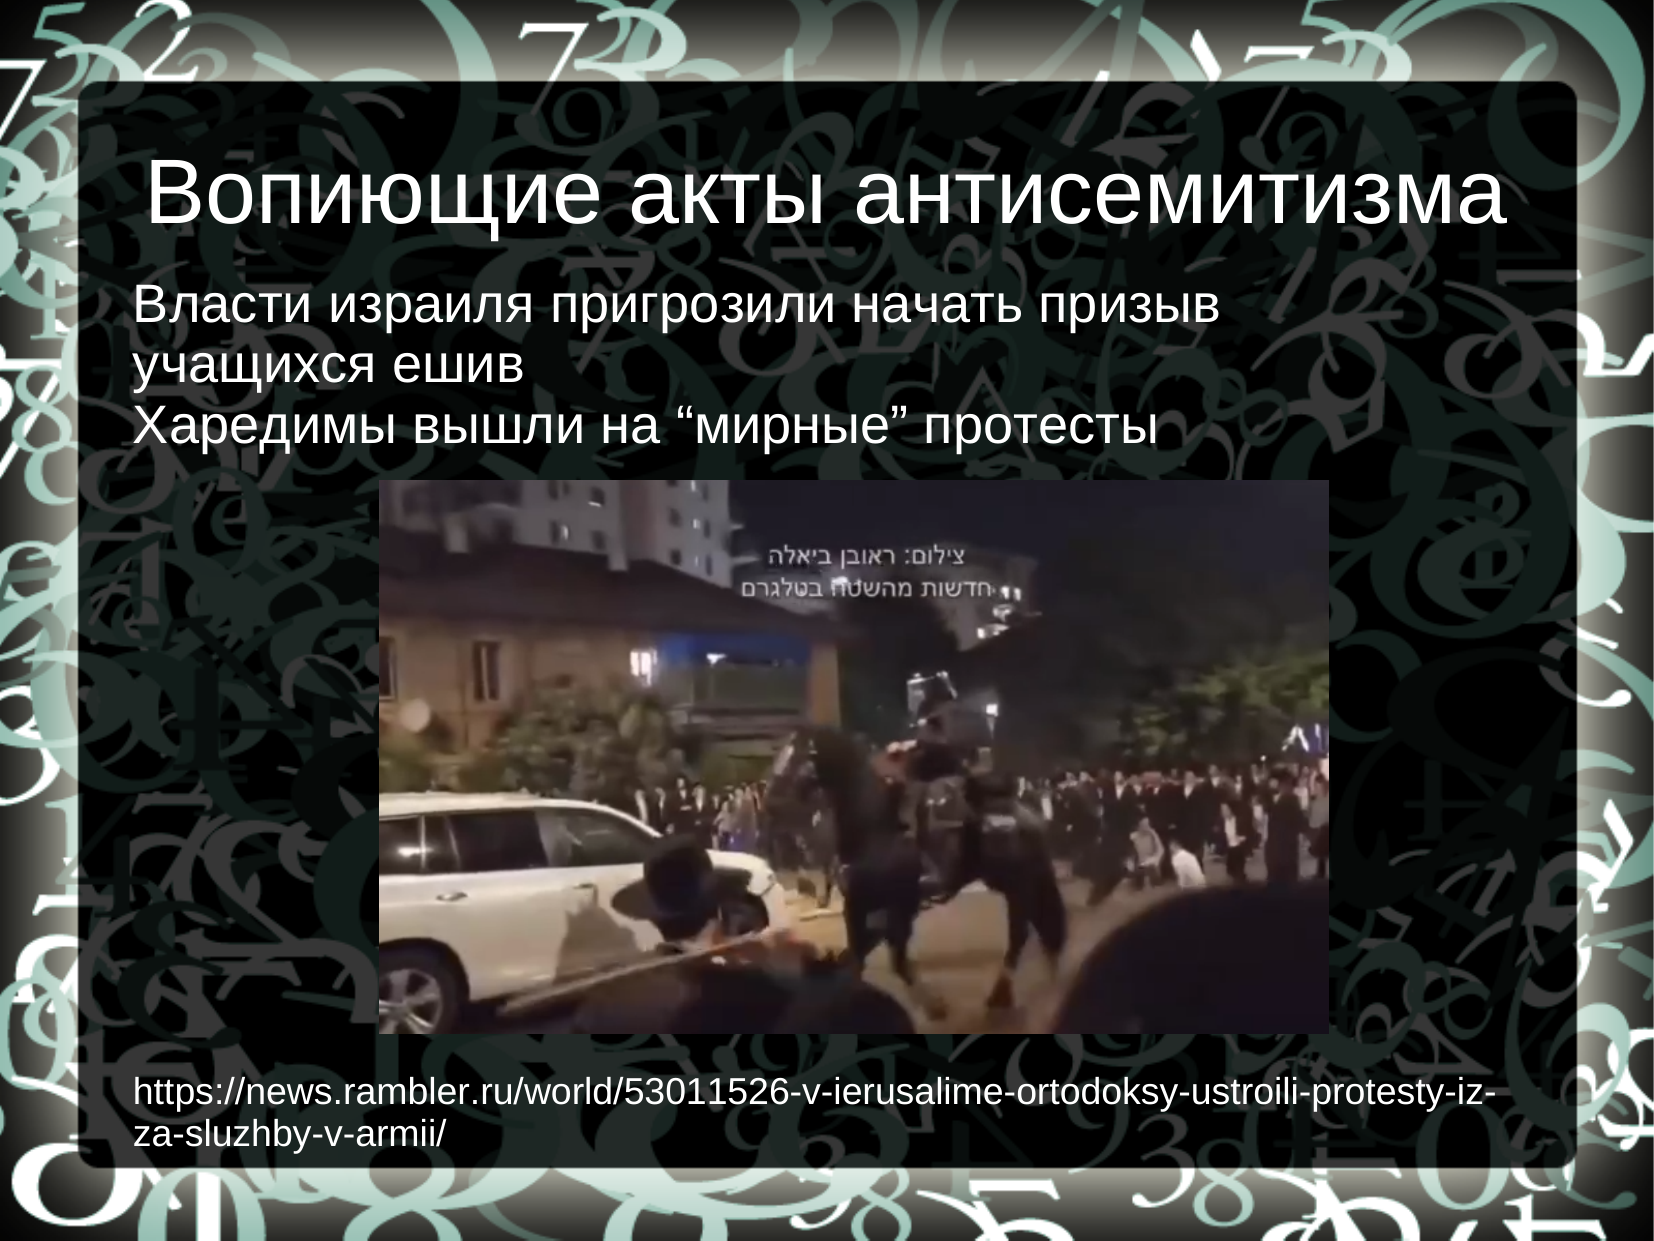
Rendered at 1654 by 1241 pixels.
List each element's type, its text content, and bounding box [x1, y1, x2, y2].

text_box Власти израиля пригрозили начать призыв учащихся ешив Харедимы вышли на “мирные” протесты [118, 265, 1241, 591]
title Вопиющие акты антисемитизма [82, 88, 1571, 296]
text_box https://news.rambler.ru/world/53011526-v-ierusalime-ortodoksy-ustroili-protesty-iz-za-sluzhby-v-armii/ [118, 1062, 1536, 1162]
picture [0, 0, 1654, 1241]
